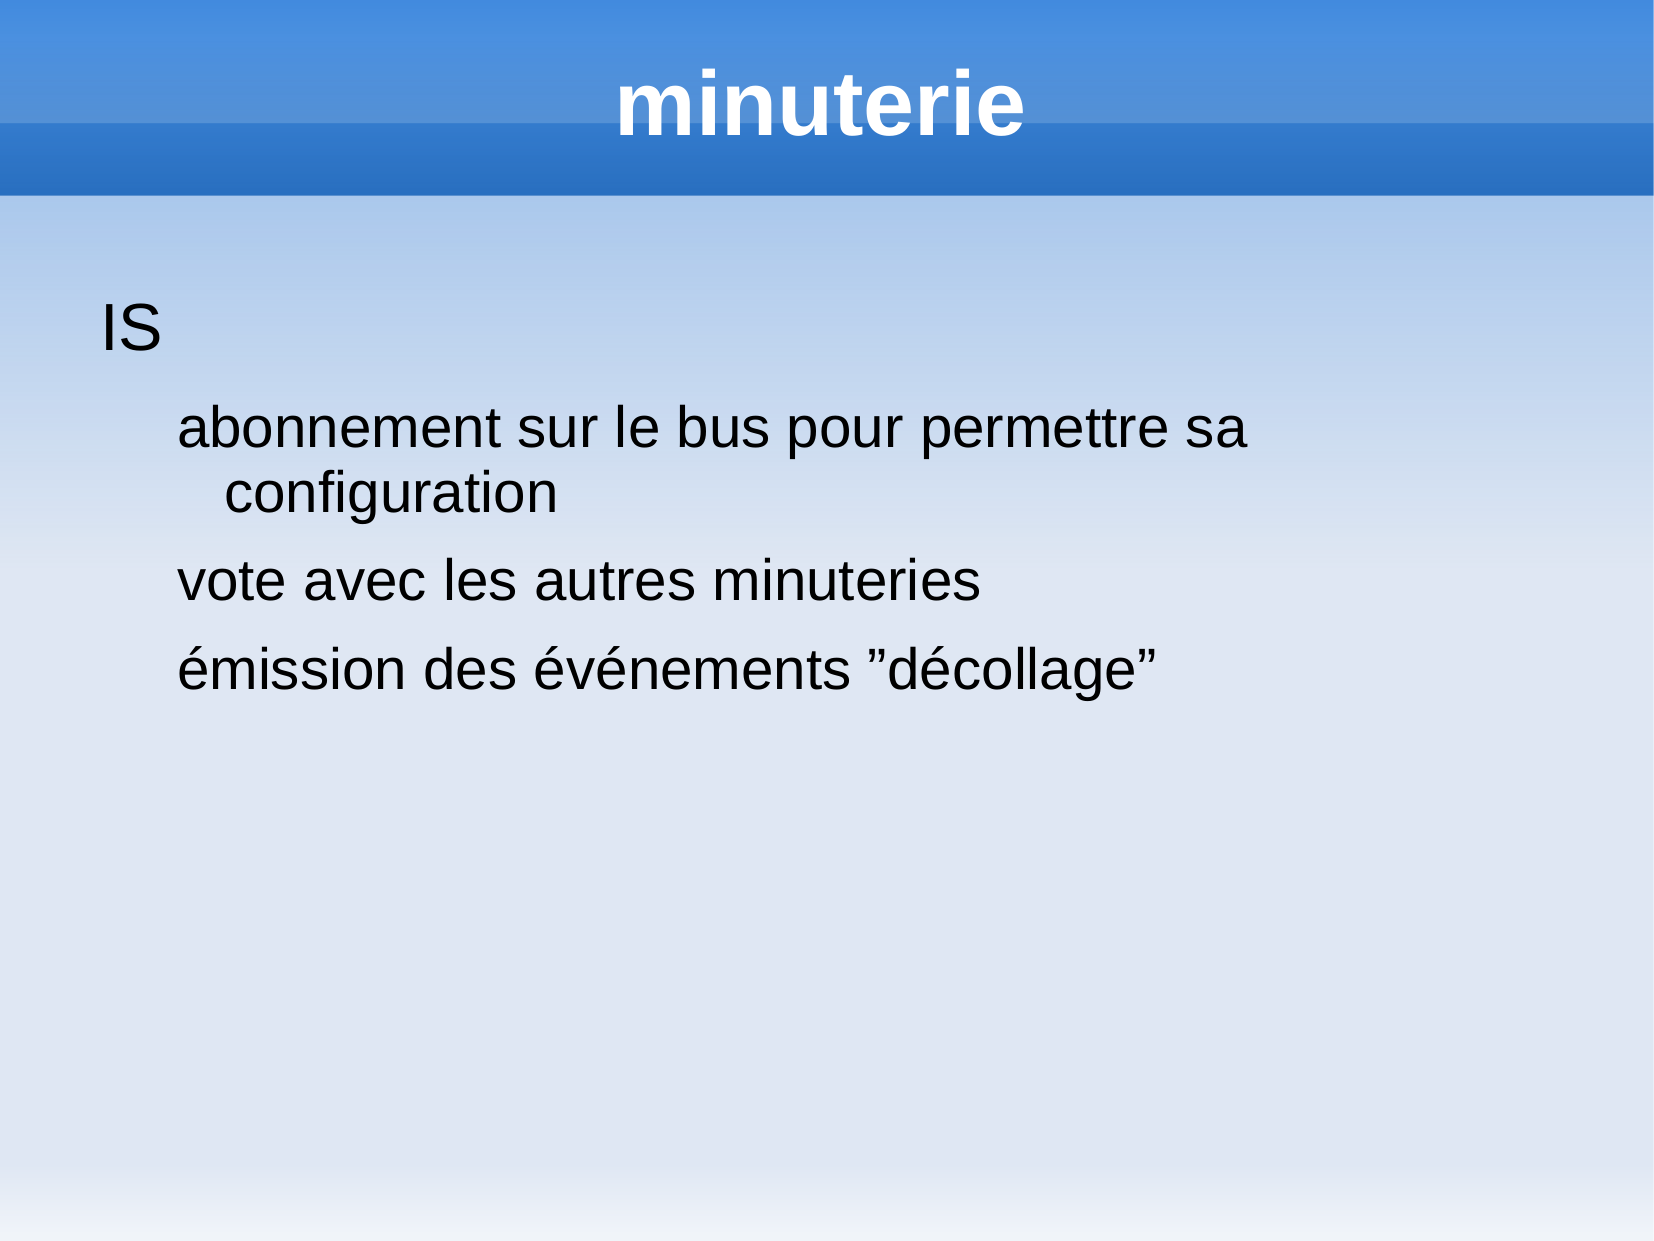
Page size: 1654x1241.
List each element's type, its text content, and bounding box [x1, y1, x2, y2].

picture [0, 0, 1654, 1241]
list IS abonnement sur le bus pour permettre sa configuration vote avec les autres minuteries émission des événements ”décollage” [82, 290, 1571, 1094]
title minuterie [76, 7, 1565, 200]
